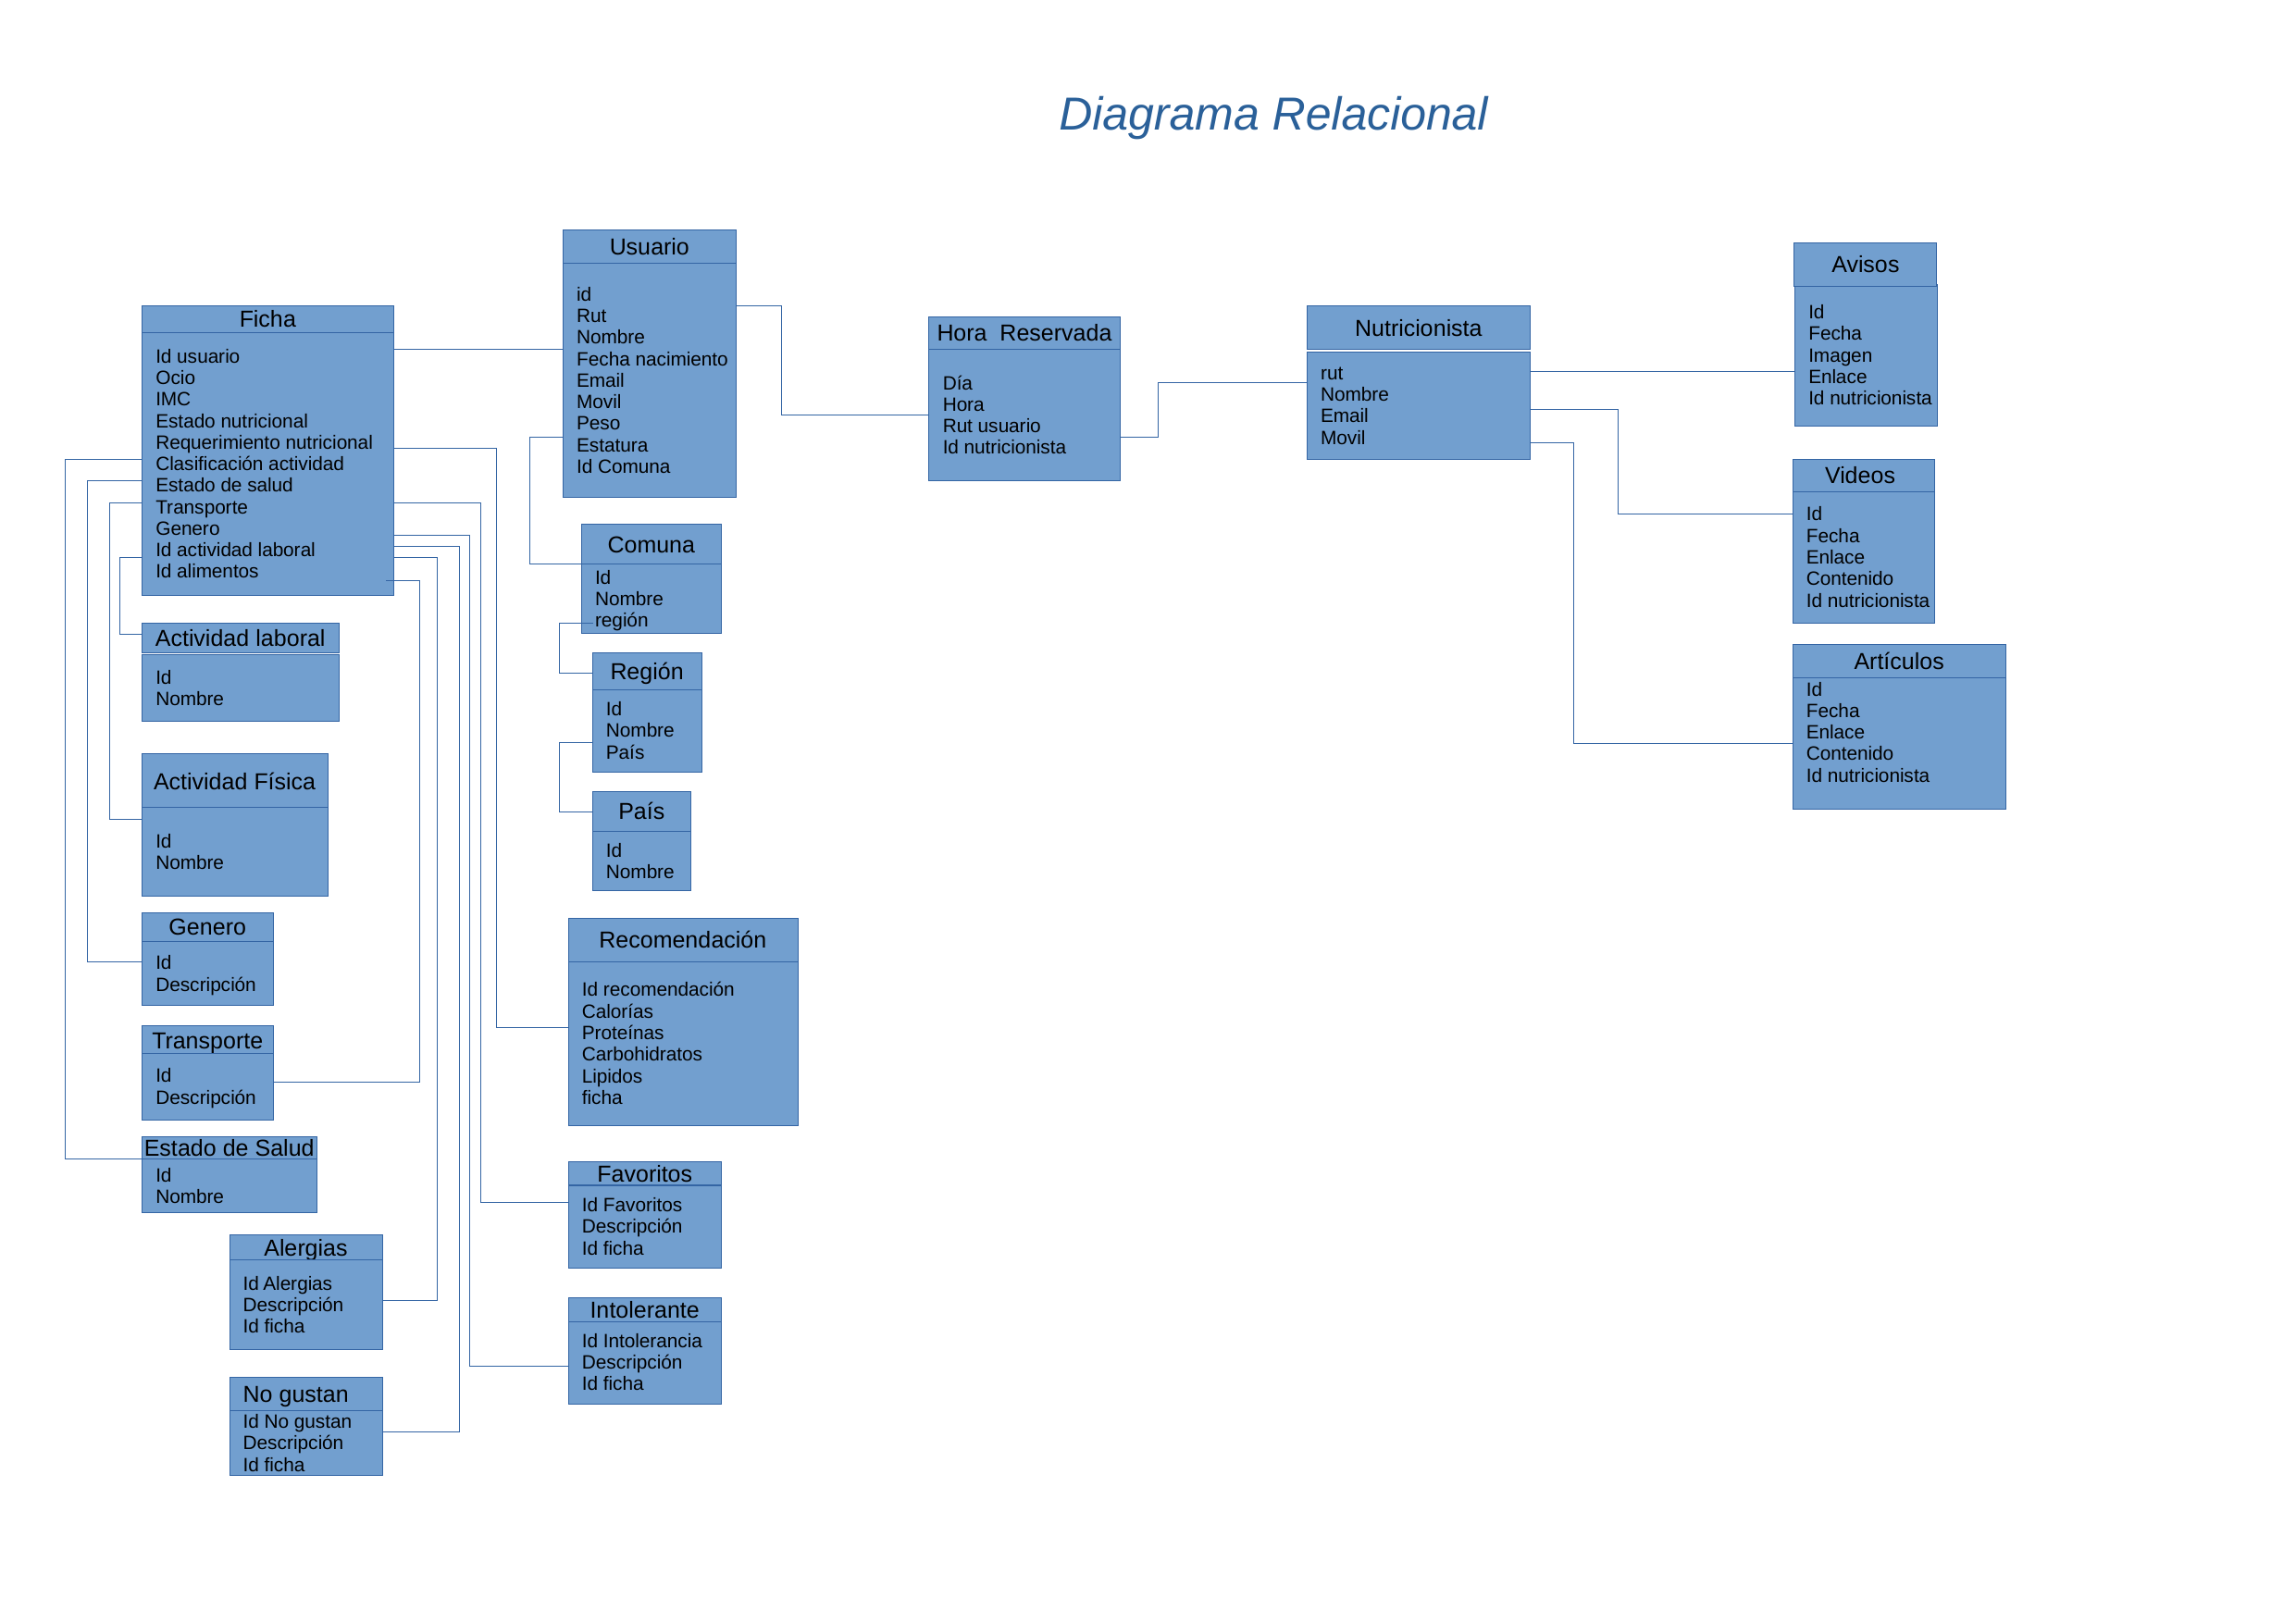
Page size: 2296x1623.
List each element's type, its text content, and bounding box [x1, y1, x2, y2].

text_box Id Nombre región [581, 564, 722, 634]
text_box Id usuario Ocio IMC Estado nutricional Requerimiento nutricional Clasificación actividad Estado de salud Transporte Genero Id actividad laboral Id alimentos [142, 332, 394, 596]
text_box Recomendación [568, 918, 799, 962]
text_box Actividad laboral [142, 623, 340, 653]
text_box Id Nombre [142, 1158, 317, 1213]
text_box Estado de Salud [142, 1136, 317, 1158]
text_box Transporte [142, 1025, 274, 1053]
text_box Id Nombre [142, 654, 340, 722]
text_box Id Nombre [592, 831, 691, 891]
text_box id Rut Nombre Fecha nacimiento Email Movil Peso Estatura Id Comuna [563, 264, 737, 498]
text_box Nutricionista [1307, 305, 1531, 350]
text_box Videos [1793, 459, 1935, 492]
text_box Id recomendación Calorías Proteínas Carbohidratos Lipidos ficha [568, 962, 799, 1126]
text_box País [592, 791, 691, 831]
text_box Actividad Física [142, 753, 329, 807]
text_box Id Descripción [142, 1053, 274, 1121]
text_box Alergias [230, 1234, 383, 1259]
text_box rut Nombre Email Movil [1307, 352, 1531, 460]
title Diagrama Relacional [753, 73, 1793, 154]
text_box Id Nombre [142, 807, 329, 897]
text_box Id Fecha Imagen Enlace Id nutricionista [1794, 284, 1938, 427]
text_box Intolerante [568, 1297, 722, 1321]
text_box Favoritos [568, 1161, 722, 1185]
text_box Genero [142, 912, 274, 941]
text_box Id Nombre País [592, 689, 702, 773]
text_box Avisos [1793, 242, 1937, 287]
text_box Id Descripción [142, 941, 274, 1006]
text_box Id No gustan Descripción Id ficha [230, 1410, 383, 1476]
text_box Región [592, 652, 702, 689]
text_box Id Intolerancia Descripción Id ficha [568, 1321, 722, 1405]
text_box Id Fecha Enlace Contenido Id nutricionista [1793, 492, 1935, 624]
text_box Id Favoritos Descripción Id ficha [568, 1185, 722, 1269]
text_box Hora Reservada [928, 316, 1121, 350]
text_box Día Hora Rut usuario Id nutricionista [928, 350, 1121, 481]
text_box Usuario [563, 229, 737, 264]
text_box Id Fecha Enlace Contenido Id nutricionista [1793, 678, 2006, 810]
text_box Id Alergias Descripción Id ficha [230, 1259, 383, 1350]
text_box No gustan [230, 1377, 383, 1410]
text_box Comuna [581, 524, 722, 564]
text_box Ficha [142, 305, 394, 332]
text_box Artículos [1793, 644, 2006, 678]
